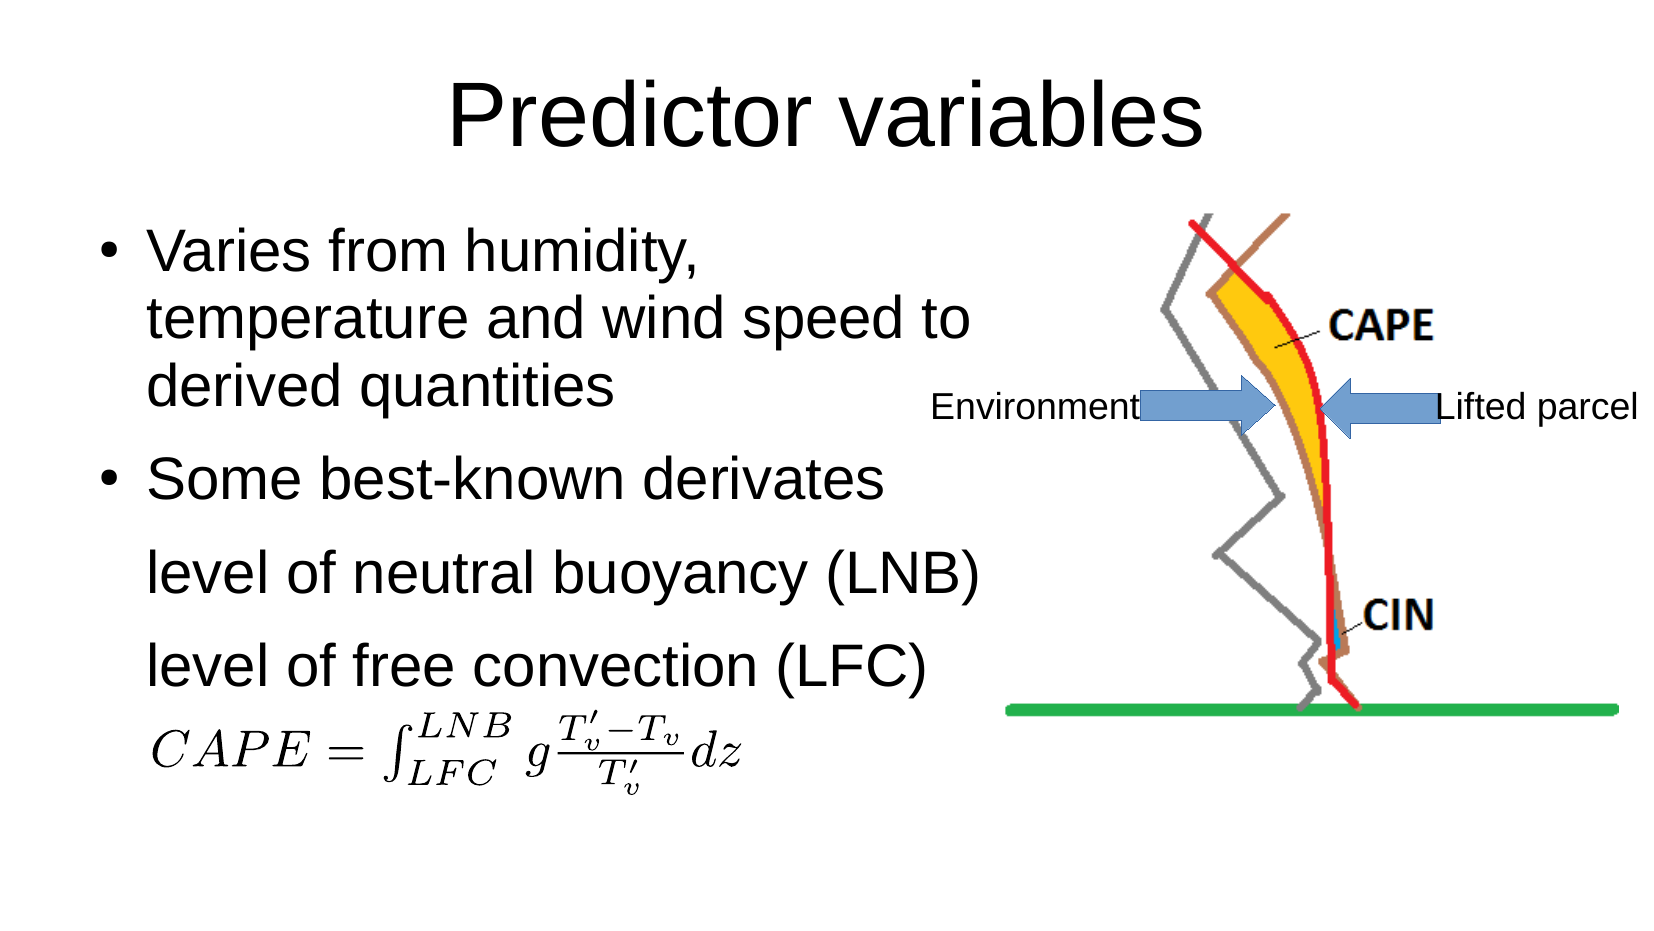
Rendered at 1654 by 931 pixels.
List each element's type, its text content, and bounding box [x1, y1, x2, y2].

list Varies from humidity, temperature and wind speed to derived quantities Some best-known derivates level of neutral buoyancy (LNB) level of free convection (LFC) [82, 217, 990, 706]
picture [990, 209, 1619, 718]
text_box Lifted parcel [1420, 378, 1654, 436]
text_box [150, 709, 744, 796]
text_box Environment [915, 378, 1156, 436]
title Predictor variables [82, 37, 1571, 193]
text_box [1156, 375, 1276, 436]
text_box [1320, 378, 1420, 439]
